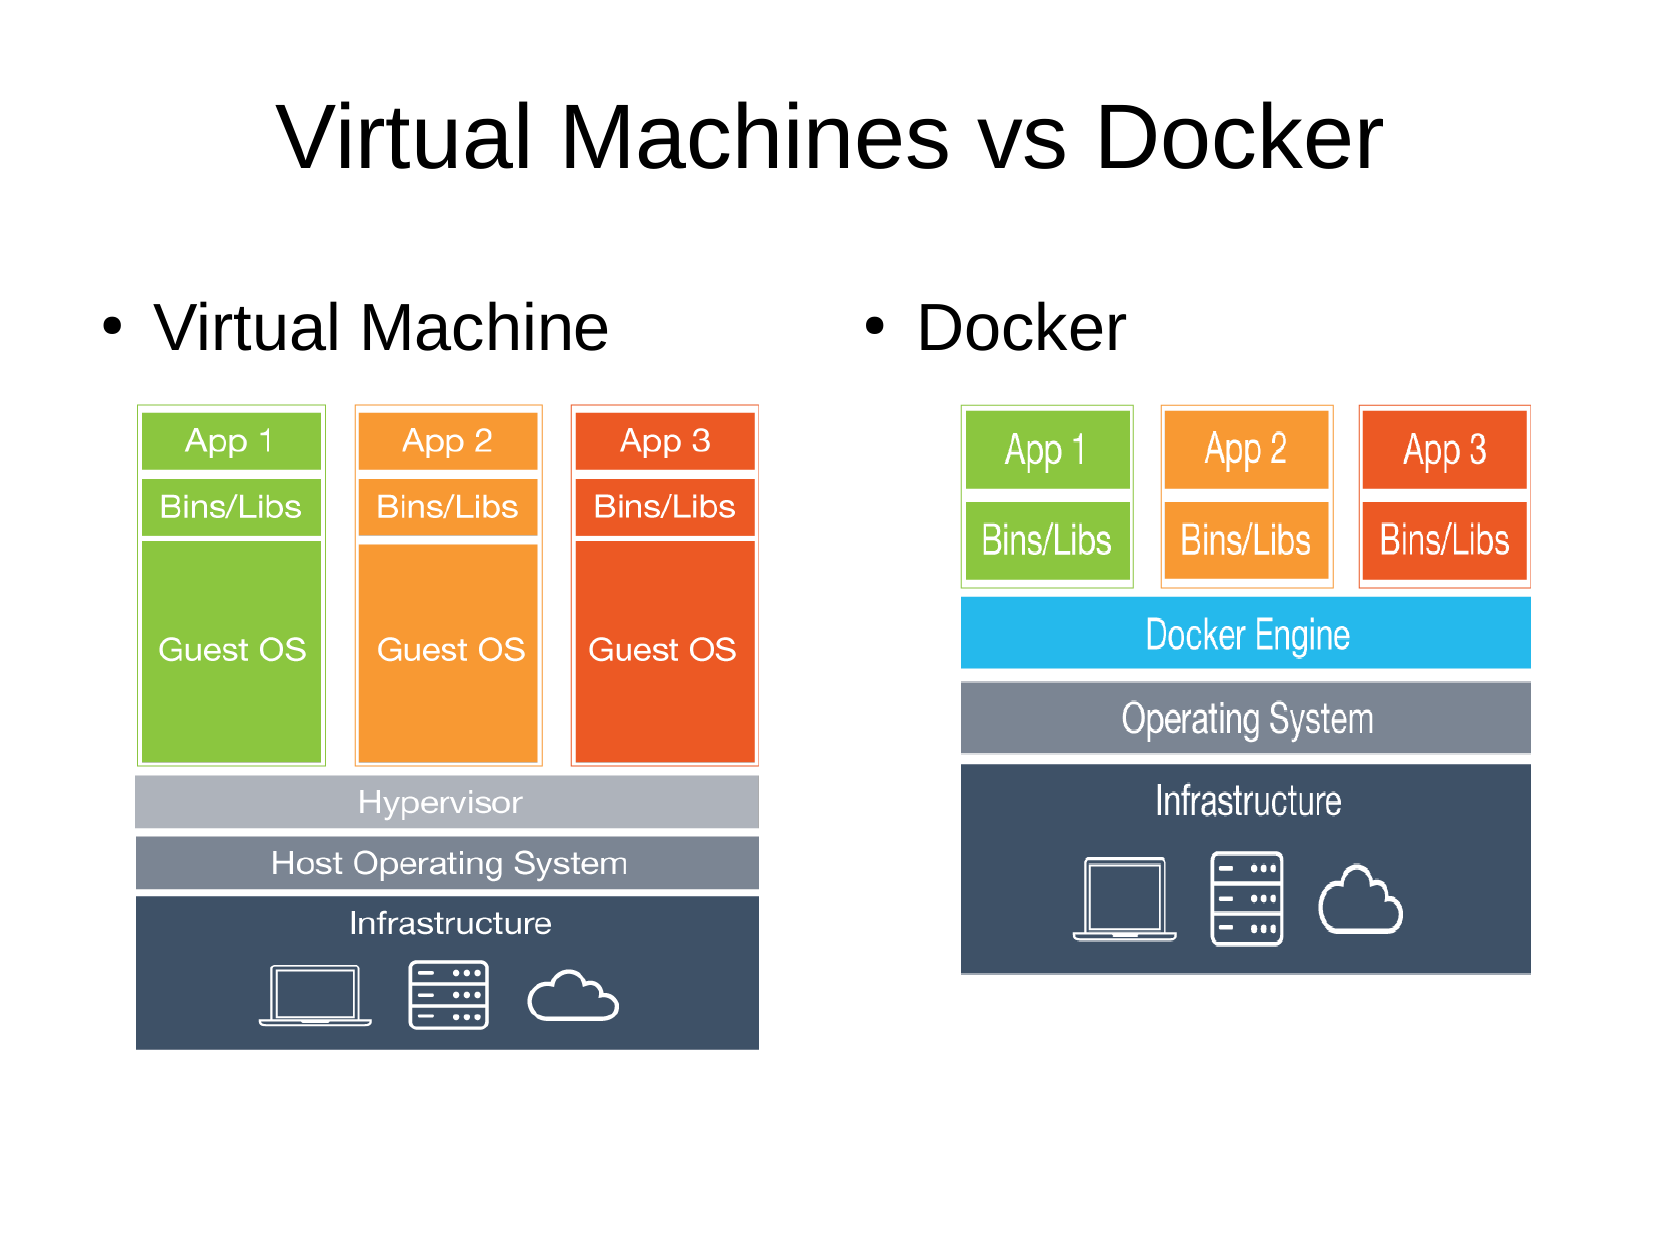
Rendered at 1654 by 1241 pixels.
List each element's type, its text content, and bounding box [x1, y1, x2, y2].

list Docker [845, 290, 1572, 1010]
picture [135, 404, 759, 1050]
picture [960, 404, 1531, 976]
title Virtual Machines vs Docker [86, 32, 1576, 241]
list Virtual Machine [82, 290, 809, 1010]
